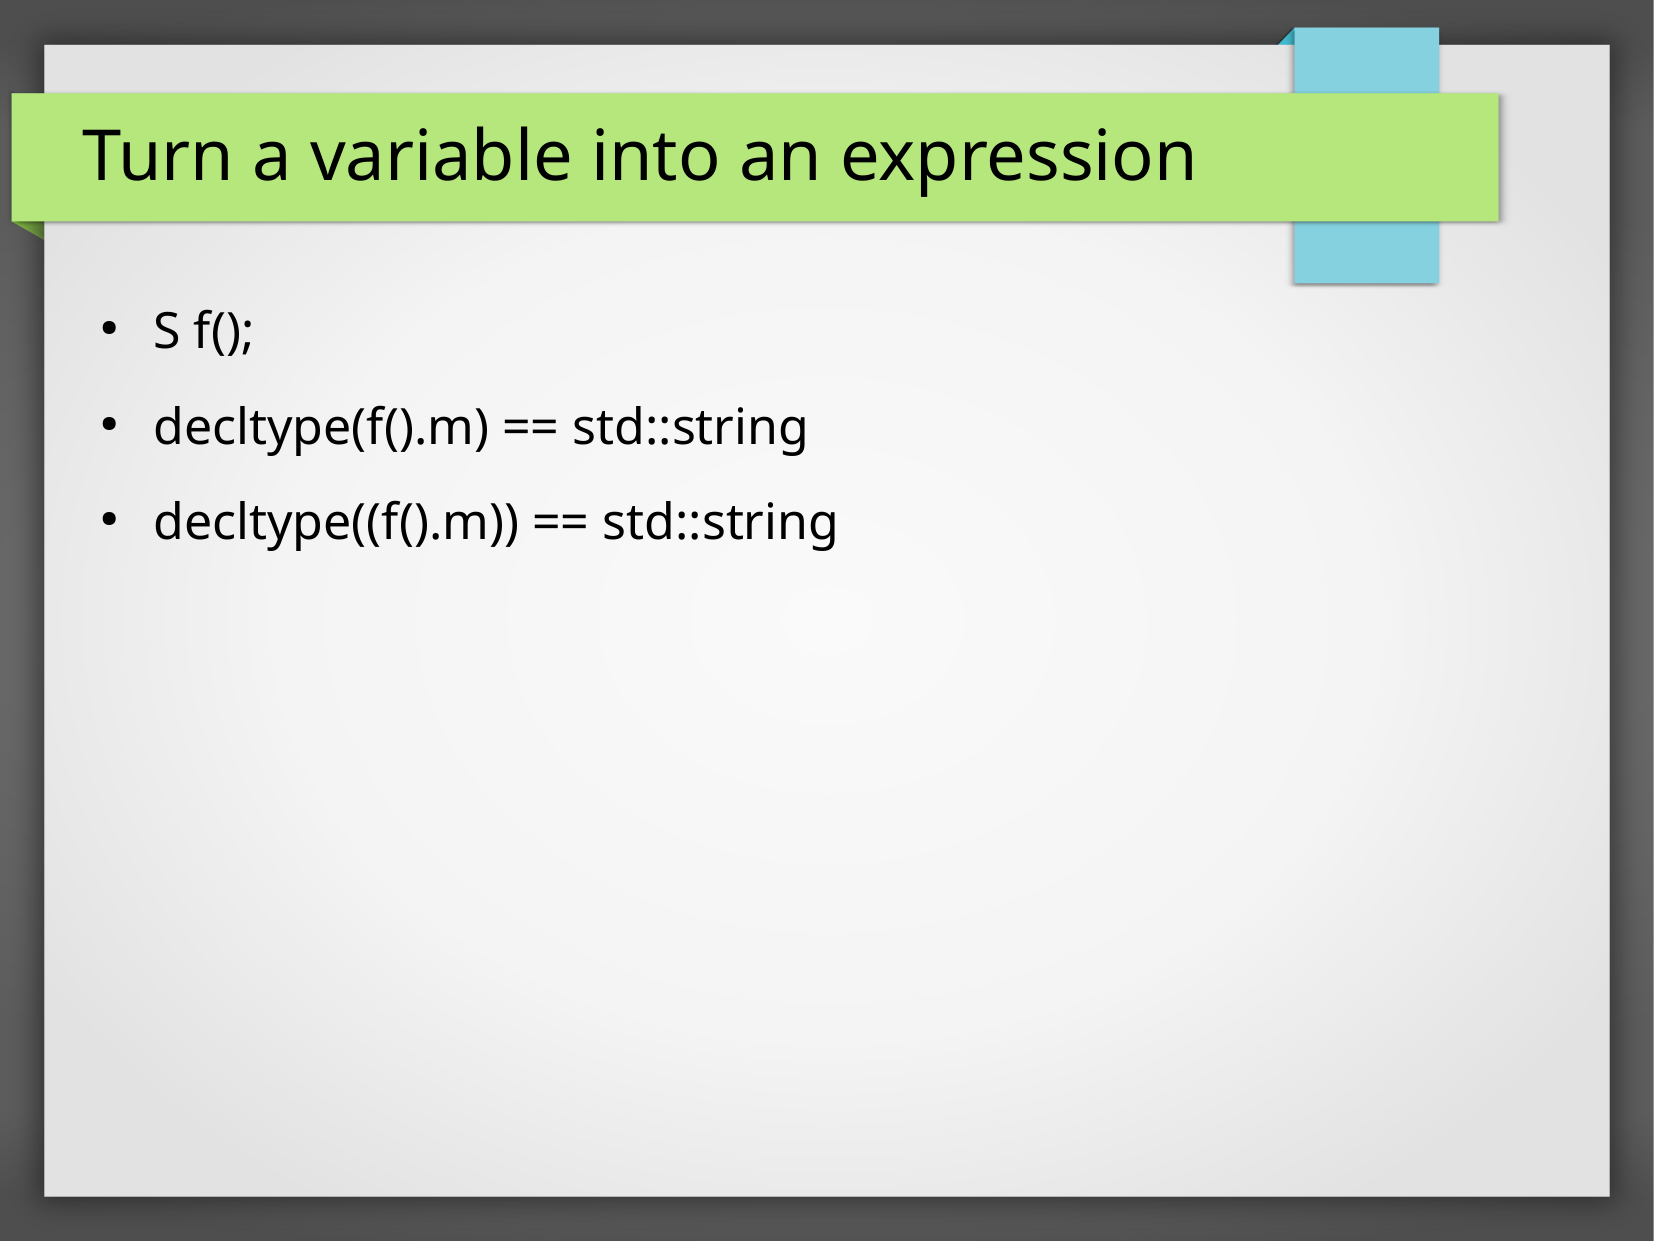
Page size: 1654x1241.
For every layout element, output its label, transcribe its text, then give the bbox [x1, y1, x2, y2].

list S f(); decltype(f().m) == std::string decltype((f().m)) == std::string [82, 295, 1571, 1015]
title Turn a variable into an expression [82, 94, 1456, 213]
picture [0, 0, 1654, 1241]
